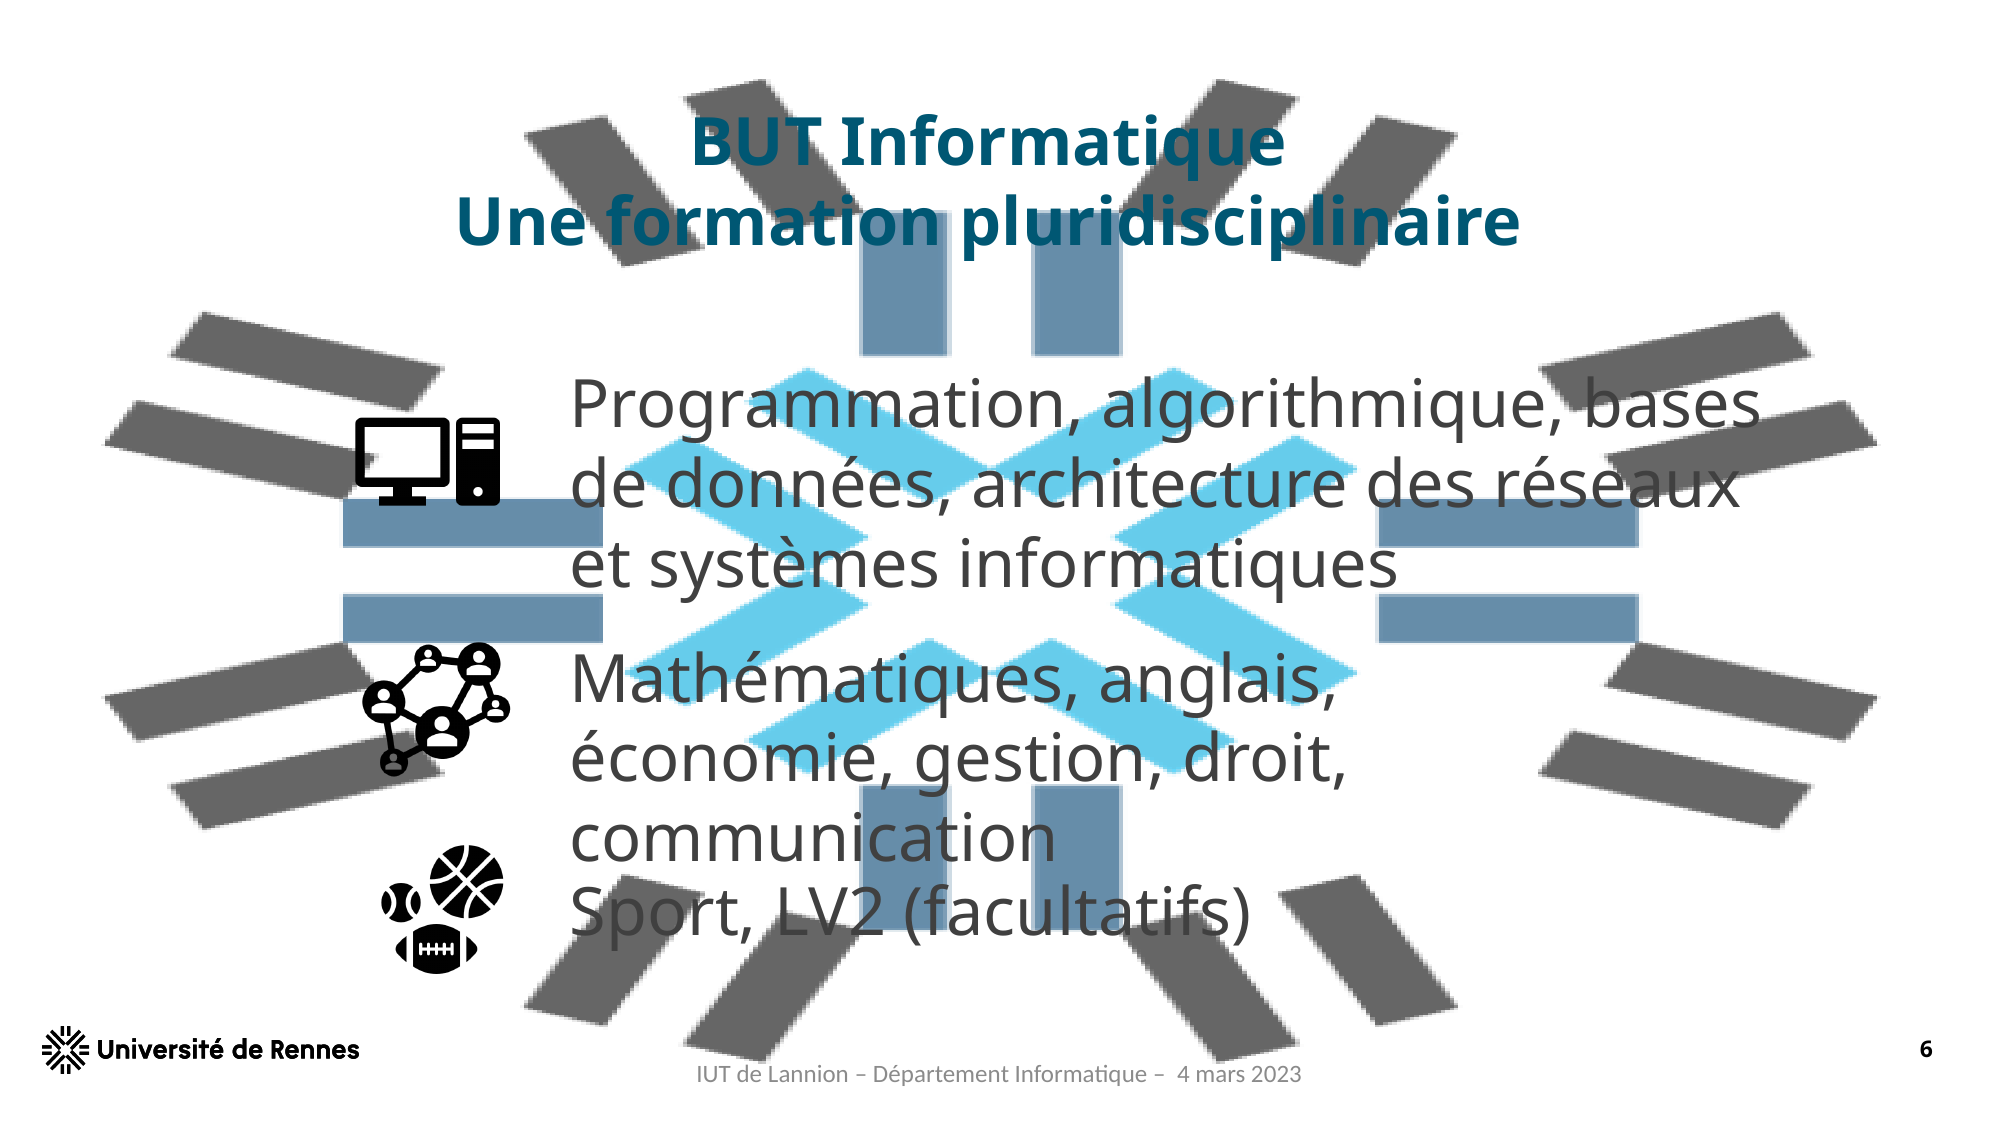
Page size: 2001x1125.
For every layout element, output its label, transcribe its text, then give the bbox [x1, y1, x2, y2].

picture [42, 1026, 359, 1074]
picture [352, 386, 503, 537]
text_box BUT Informatique Une formation pluridisciplinaire [320, 91, 1657, 267]
picture [352, 627, 518, 793]
text_box IUT de Lannion – Département Informatique – 4 mars 2023 [662, 1042, 1338, 1103]
text_box Mathématiques, anglais, économie, gestion, droit, communication [554, 627, 1635, 883]
picture [367, 834, 518, 985]
text_box Sport, LV2 (facultatifs) [554, 861, 1548, 957]
text_box Programmation, algorithmique, bases de données, architecture des réseaux et systèmes informatiques [554, 353, 1805, 609]
